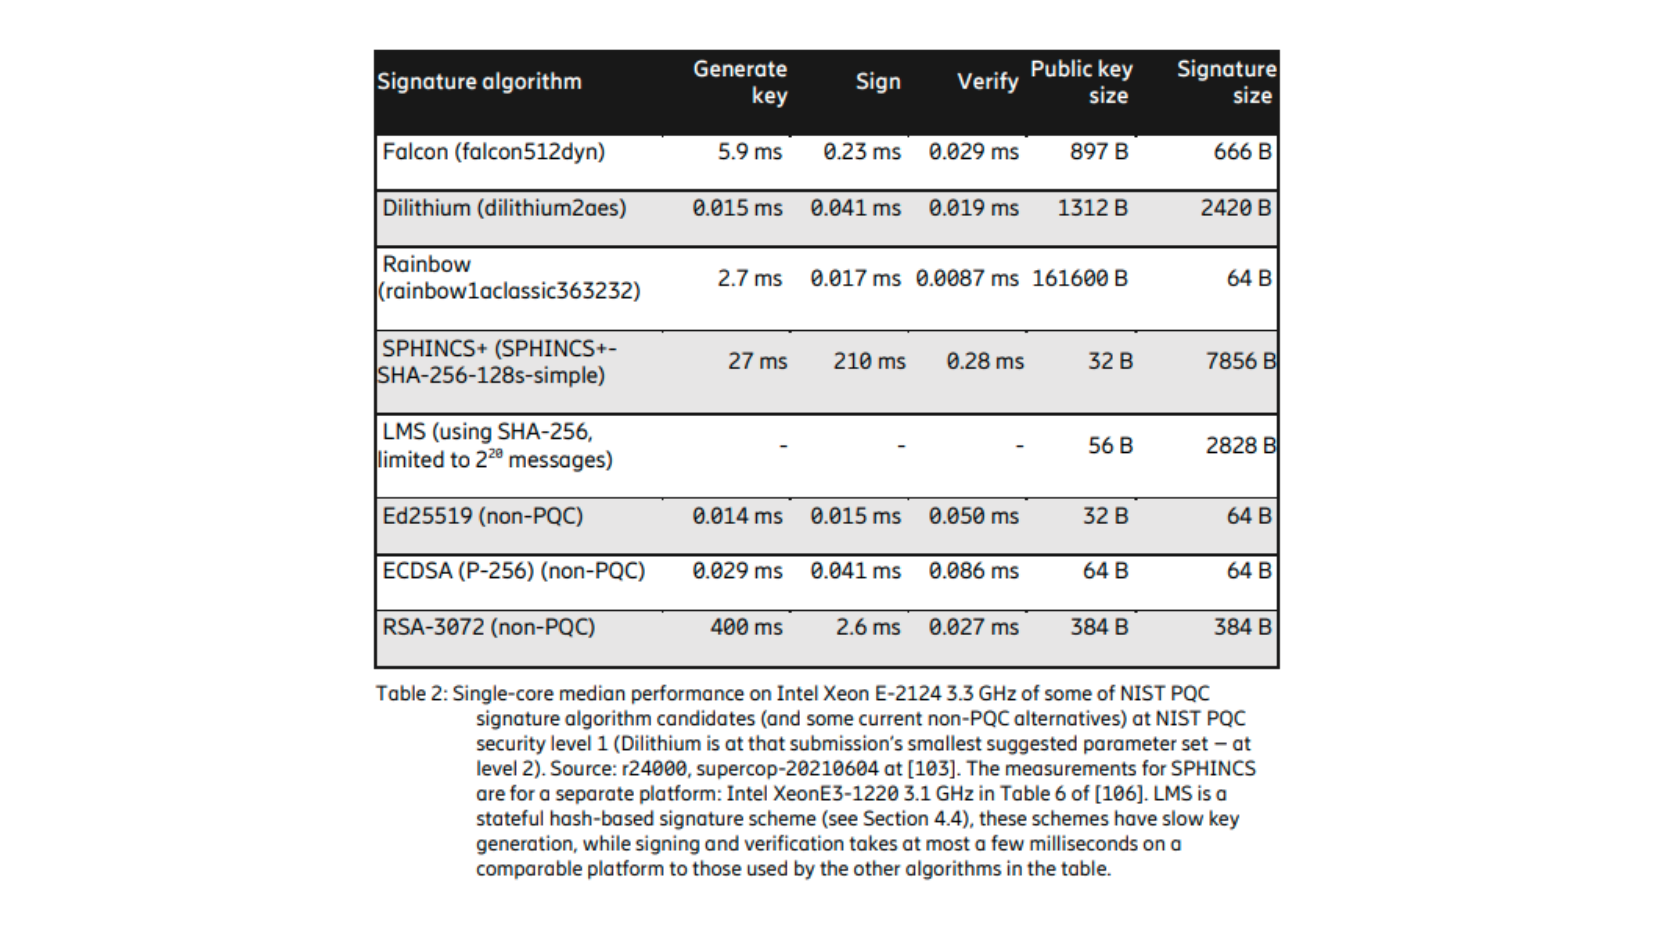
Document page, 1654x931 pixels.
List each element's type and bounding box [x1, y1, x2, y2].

picture [357, 36, 1299, 893]
